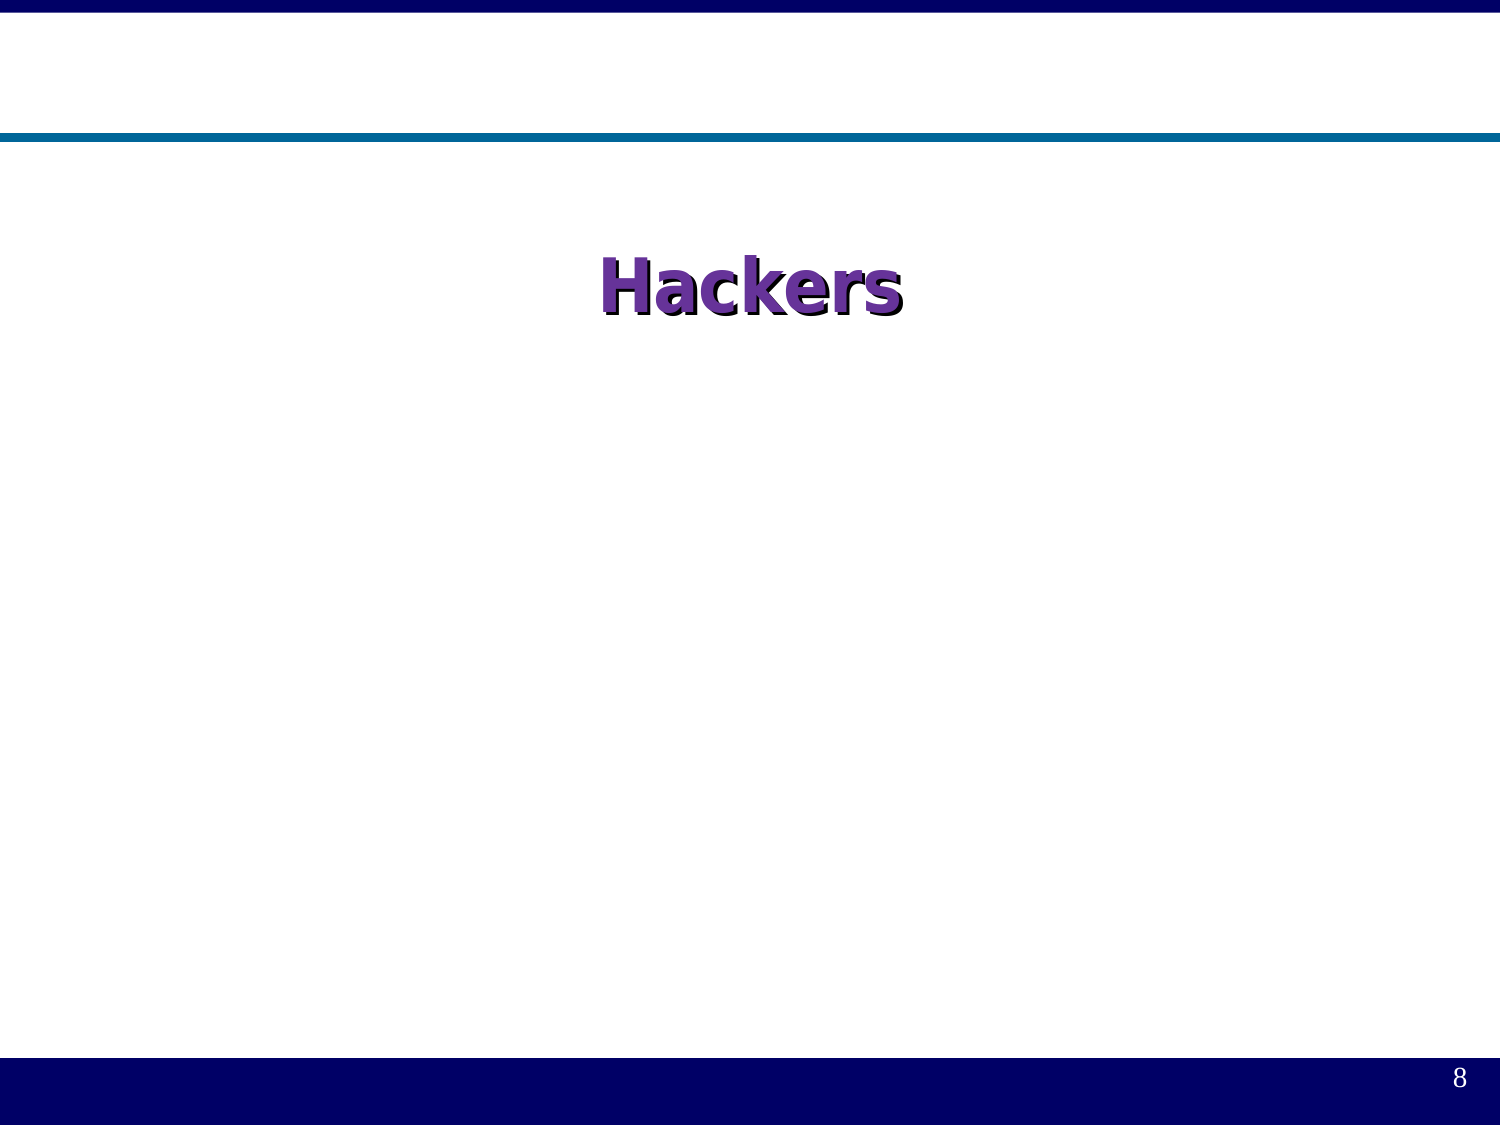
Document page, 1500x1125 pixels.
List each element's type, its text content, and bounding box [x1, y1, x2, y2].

subtitle Hackers [30, 0, 1471, 580]
